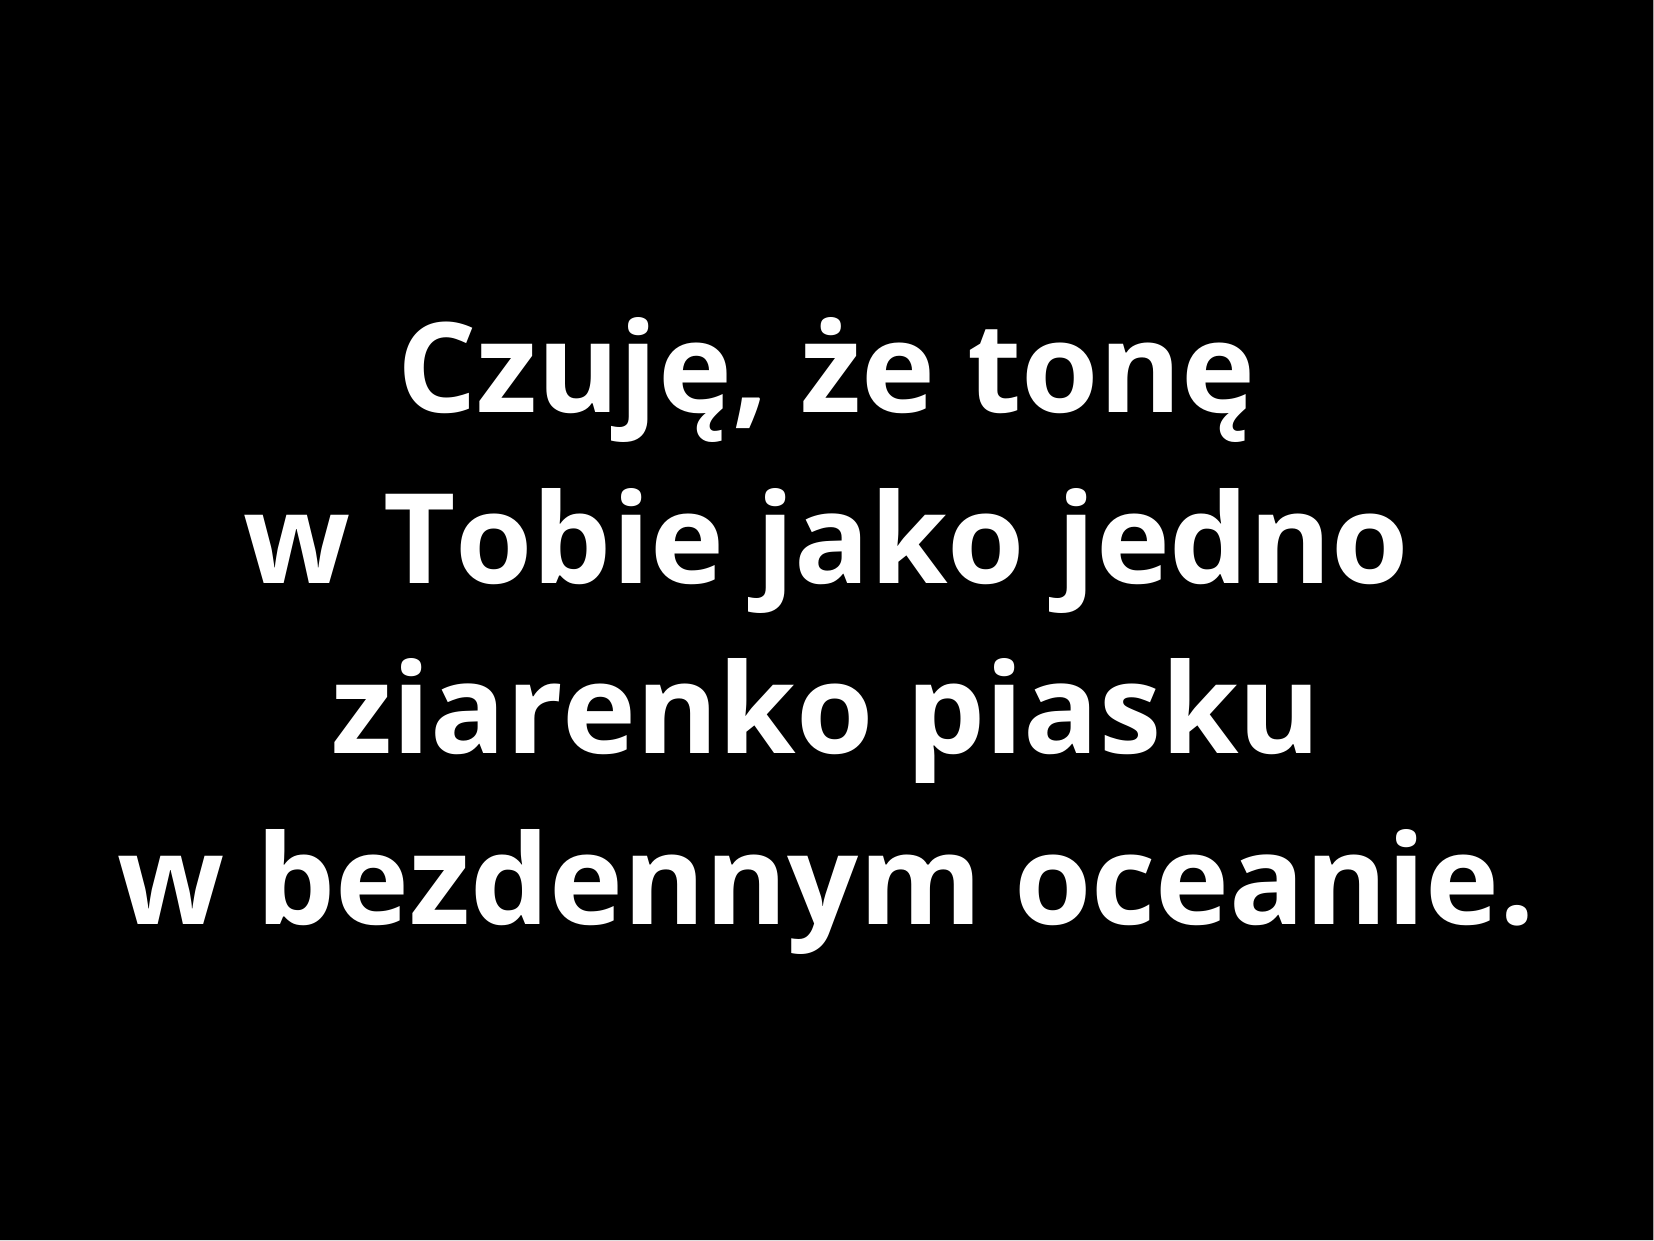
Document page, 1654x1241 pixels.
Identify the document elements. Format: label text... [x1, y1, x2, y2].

title Czuję, że tonę w Tobie jako jedno ziarenko piasku w bezdennym oceanie. [0, 0, 1654, 1241]
